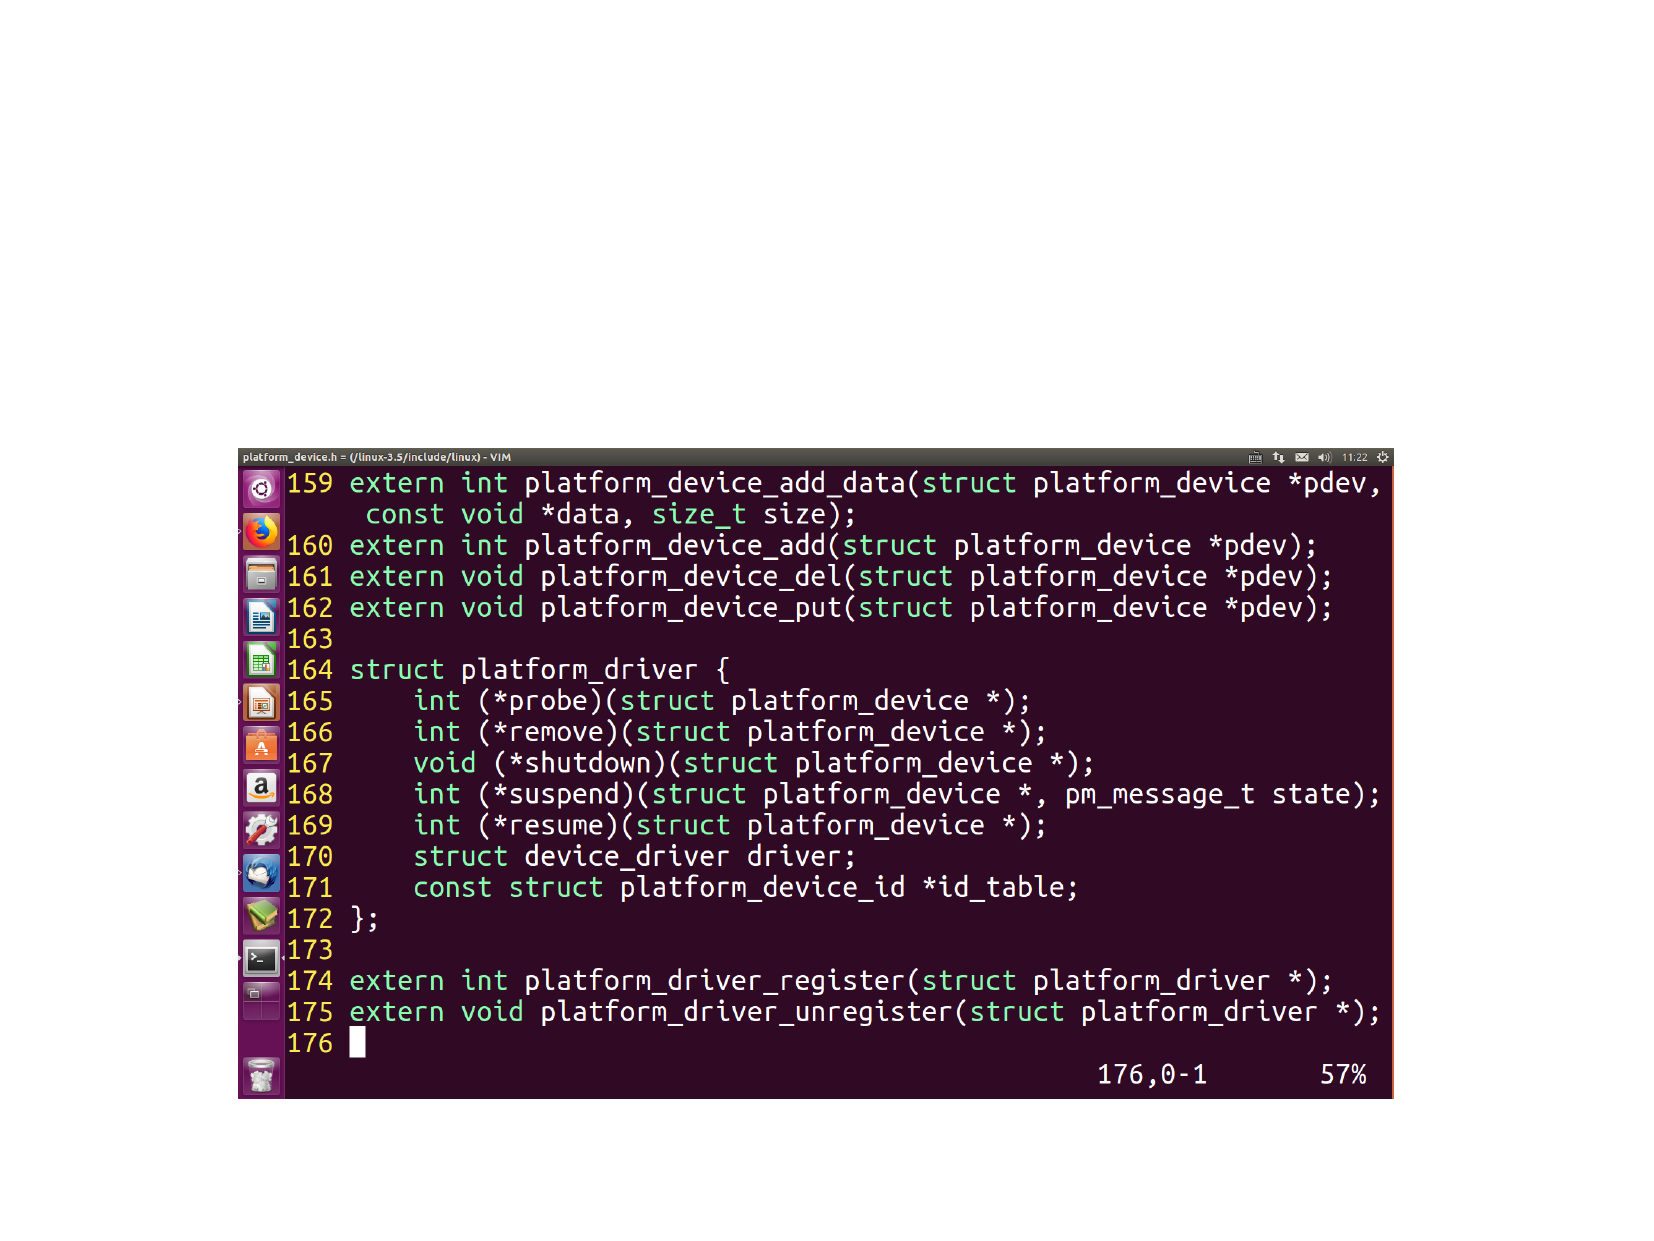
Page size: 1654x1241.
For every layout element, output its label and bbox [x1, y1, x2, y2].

picture [238, 448, 1394, 1099]
